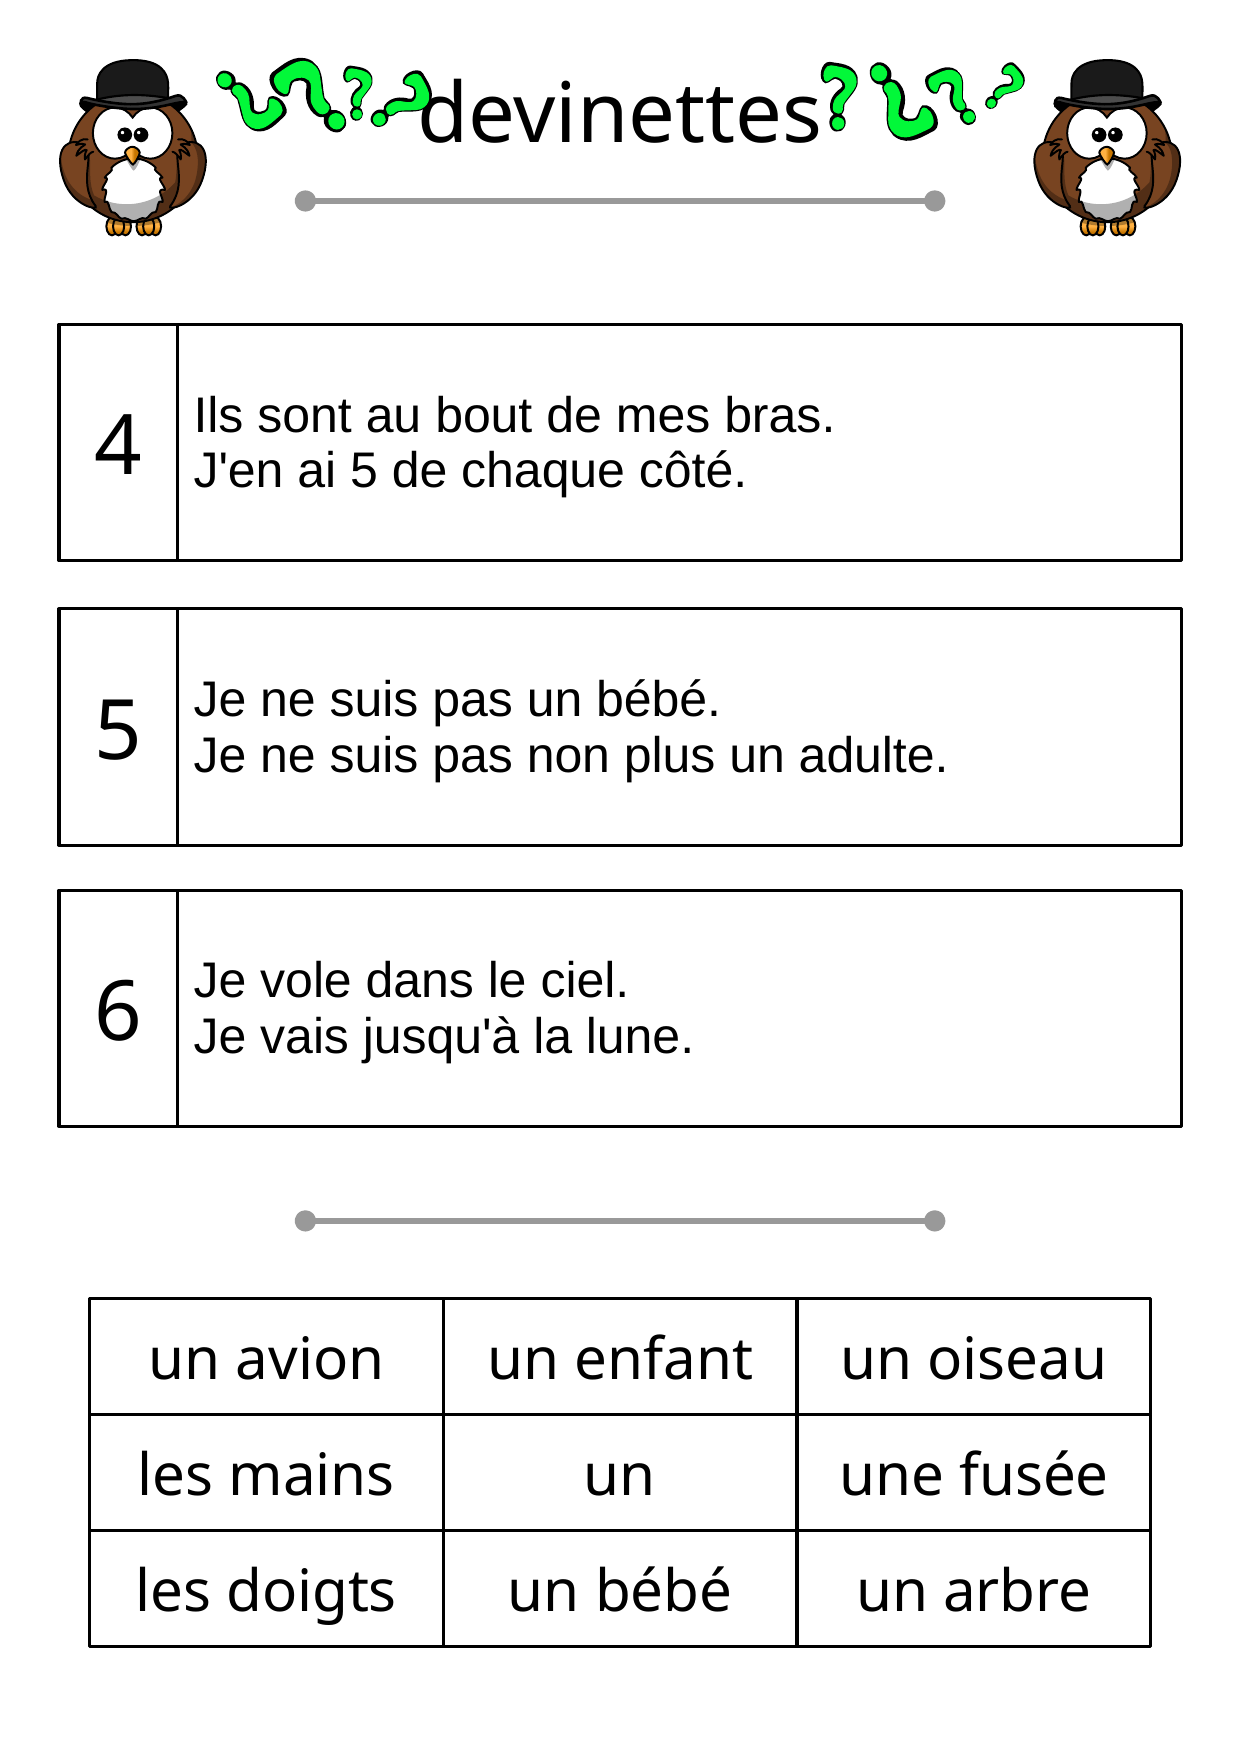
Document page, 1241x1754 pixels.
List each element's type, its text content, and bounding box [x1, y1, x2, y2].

text_box un [443, 1414, 797, 1530]
text_box Ils sont au bout de mes bras. J'en ai 5 de chaque côté. [179, 324, 1182, 561]
text_box 5 [59, 608, 178, 846]
picture [820, 51, 944, 152]
text_box Je ne suis pas un bébé. Je ne suis pas non plus un adulte. [179, 608, 1182, 846]
text_box les doigts [89, 1530, 443, 1647]
text_box un enfant [443, 1298, 797, 1414]
text_box une fusée [797, 1414, 1151, 1530]
picture [59, 46, 441, 237]
text_box un arbre [797, 1530, 1151, 1647]
text_box un bébé [443, 1530, 797, 1647]
text_box 4 [59, 324, 178, 561]
picture [920, 59, 1031, 134]
text_box les mains [89, 1414, 443, 1530]
text_box 6 [59, 890, 178, 1127]
picture [1033, 59, 1182, 237]
text_box un oiseau [797, 1298, 1151, 1414]
text_box Je vole dans le ciel. Je vais jusqu'à la lune. [179, 890, 1182, 1127]
text_box devinettes [207, 46, 1182, 159]
text_box un avion [89, 1298, 443, 1414]
text_box devinettes [59, 46, 297, 93]
